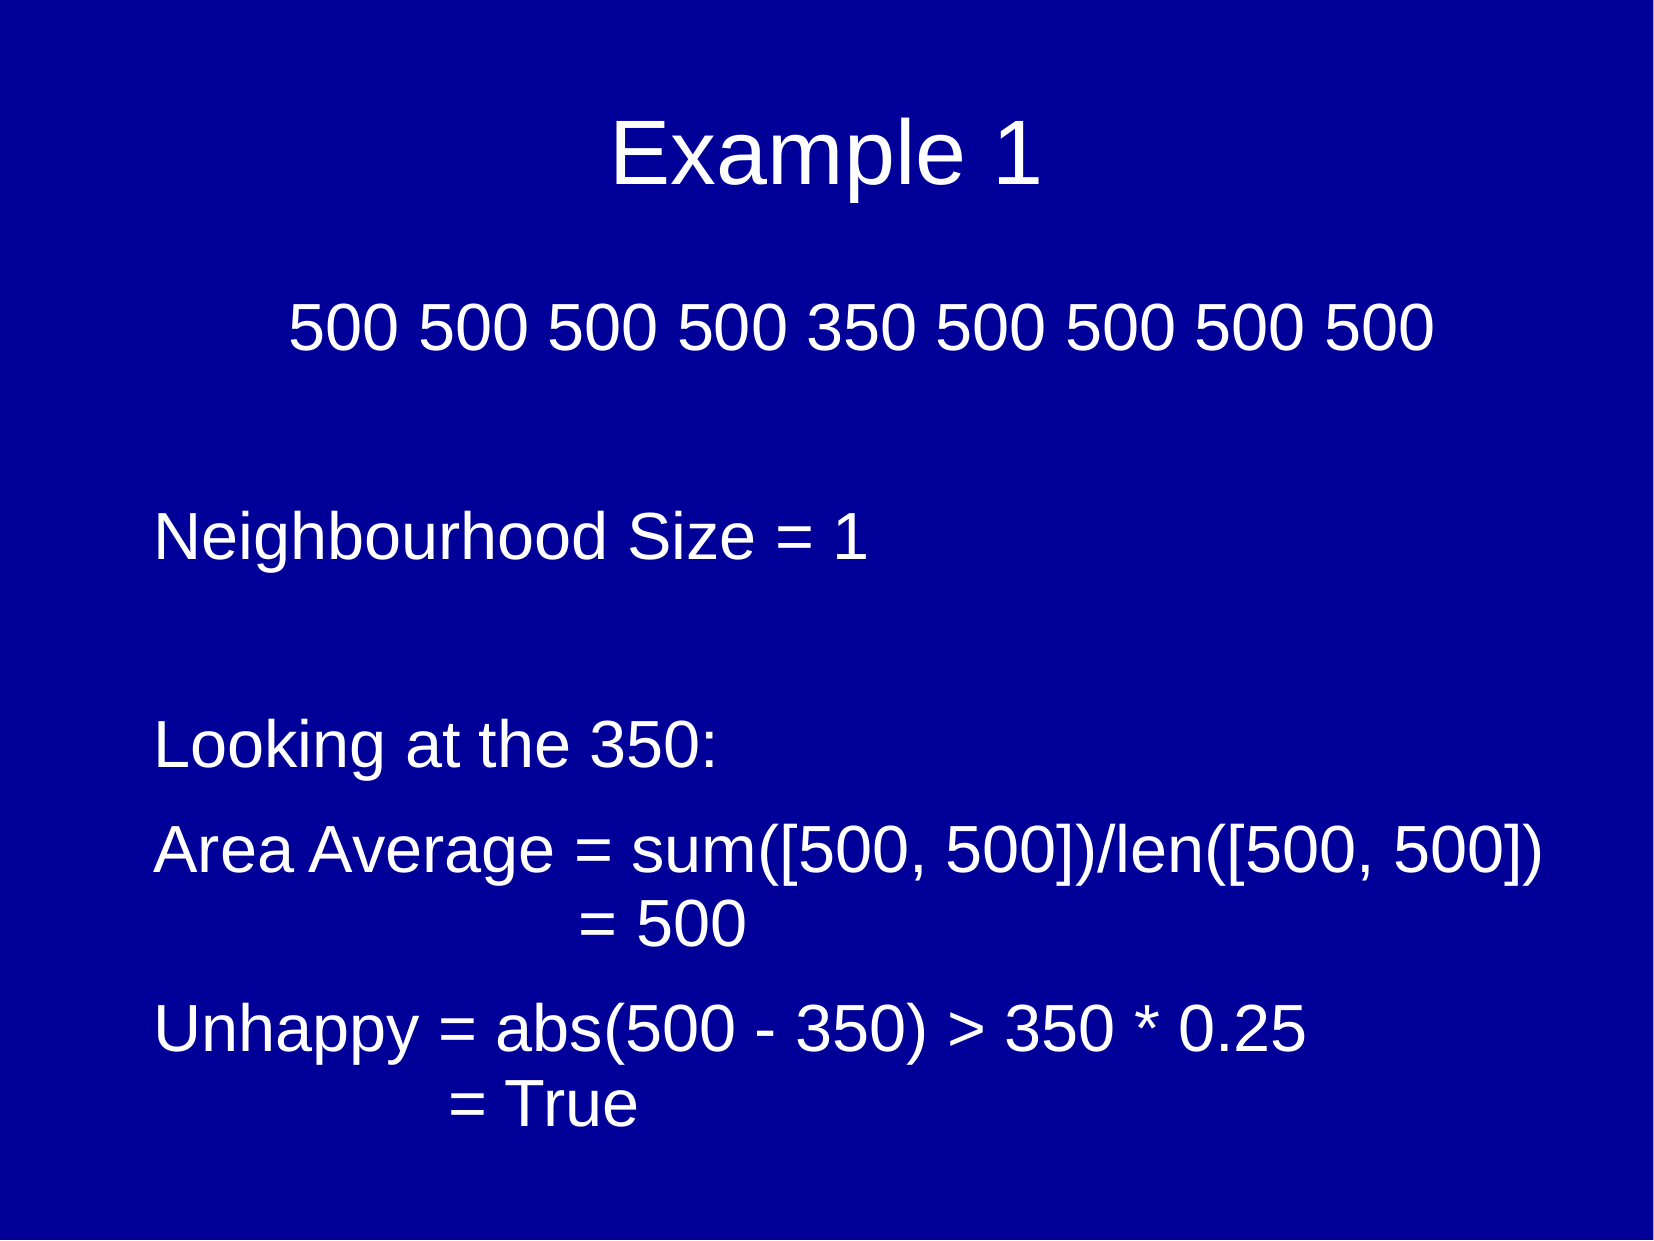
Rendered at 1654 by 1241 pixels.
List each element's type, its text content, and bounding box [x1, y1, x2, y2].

list 500 500 500 500 350 500 500 500 500 Neighbourhood Size = 1 Looking at the 350: Area Average = sum([500, 500])/len([500, 500]) = 500 Unhappy = abs(500 - 350) > 350 * 0.25 = True [82, 290, 1571, 1141]
title Example 1 [82, 49, 1571, 257]
